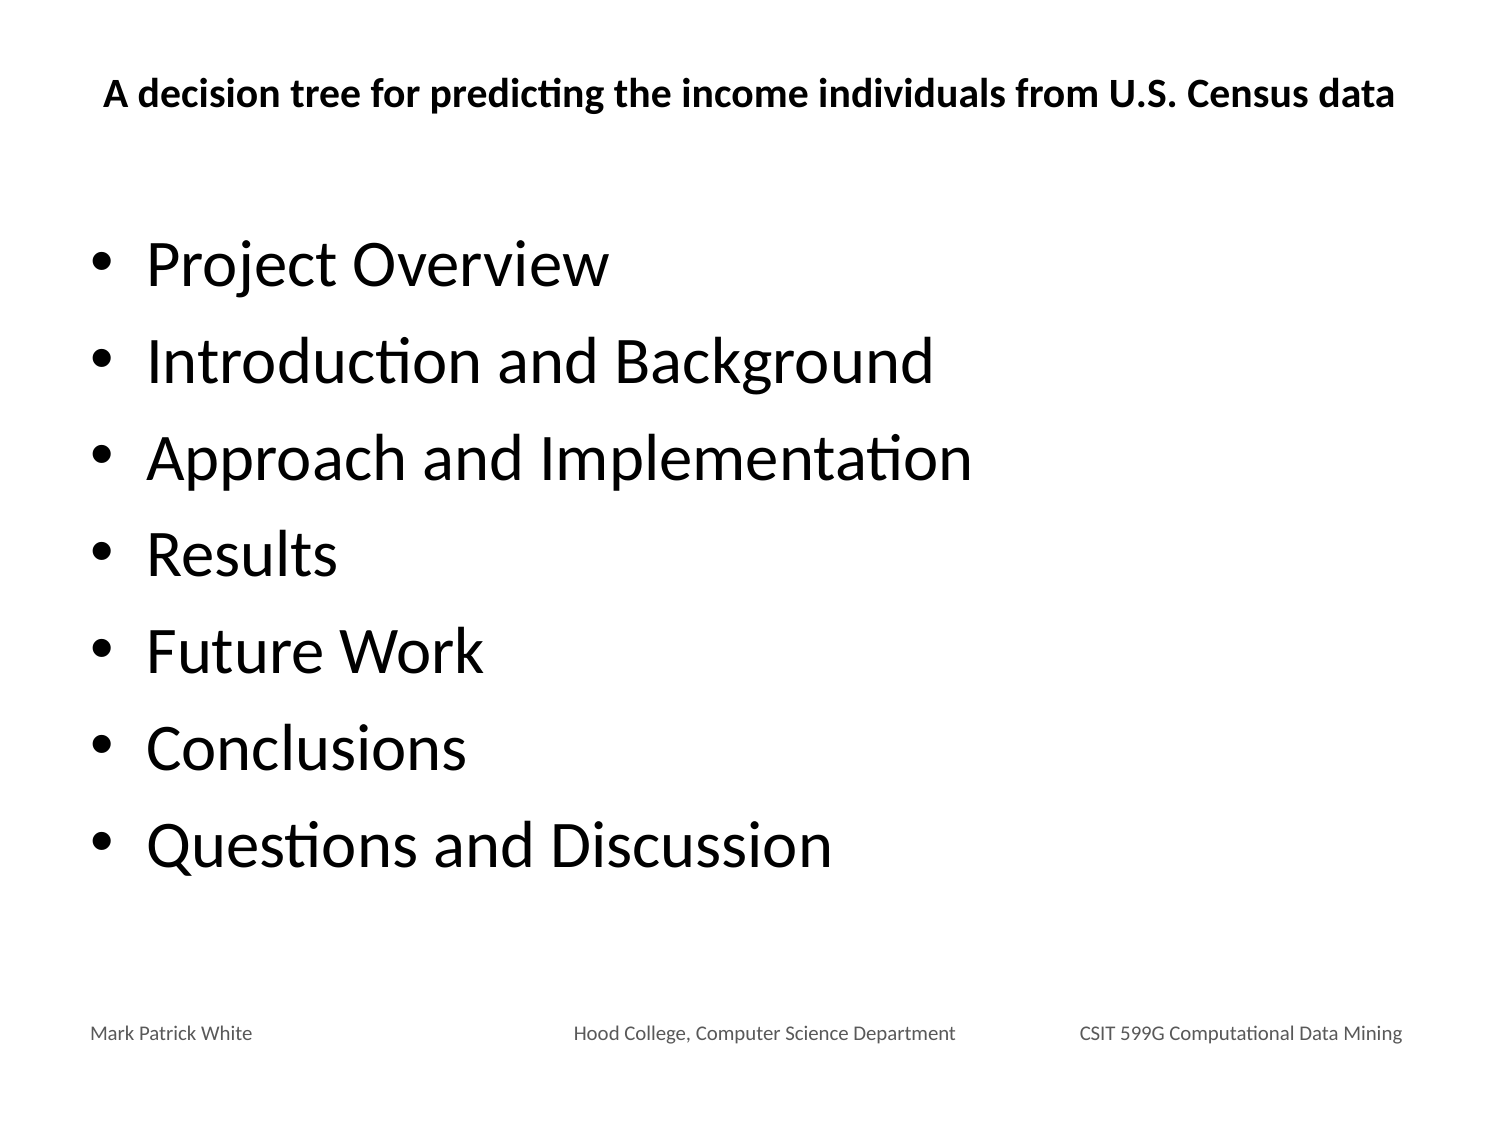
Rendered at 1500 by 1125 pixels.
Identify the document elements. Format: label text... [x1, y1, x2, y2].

text_box Mark Patrick White Hood College, Computer Science Department CSIT 599G Computational Data Mining [75, 1012, 1426, 1053]
title A decision tree for predicting the income individuals from U.S. Census data [75, 45, 1426, 138]
list Project Overview Introduction and Background Approach and Implementation Results Future Work Conclusions Questions and Discussion [75, 212, 1426, 950]
